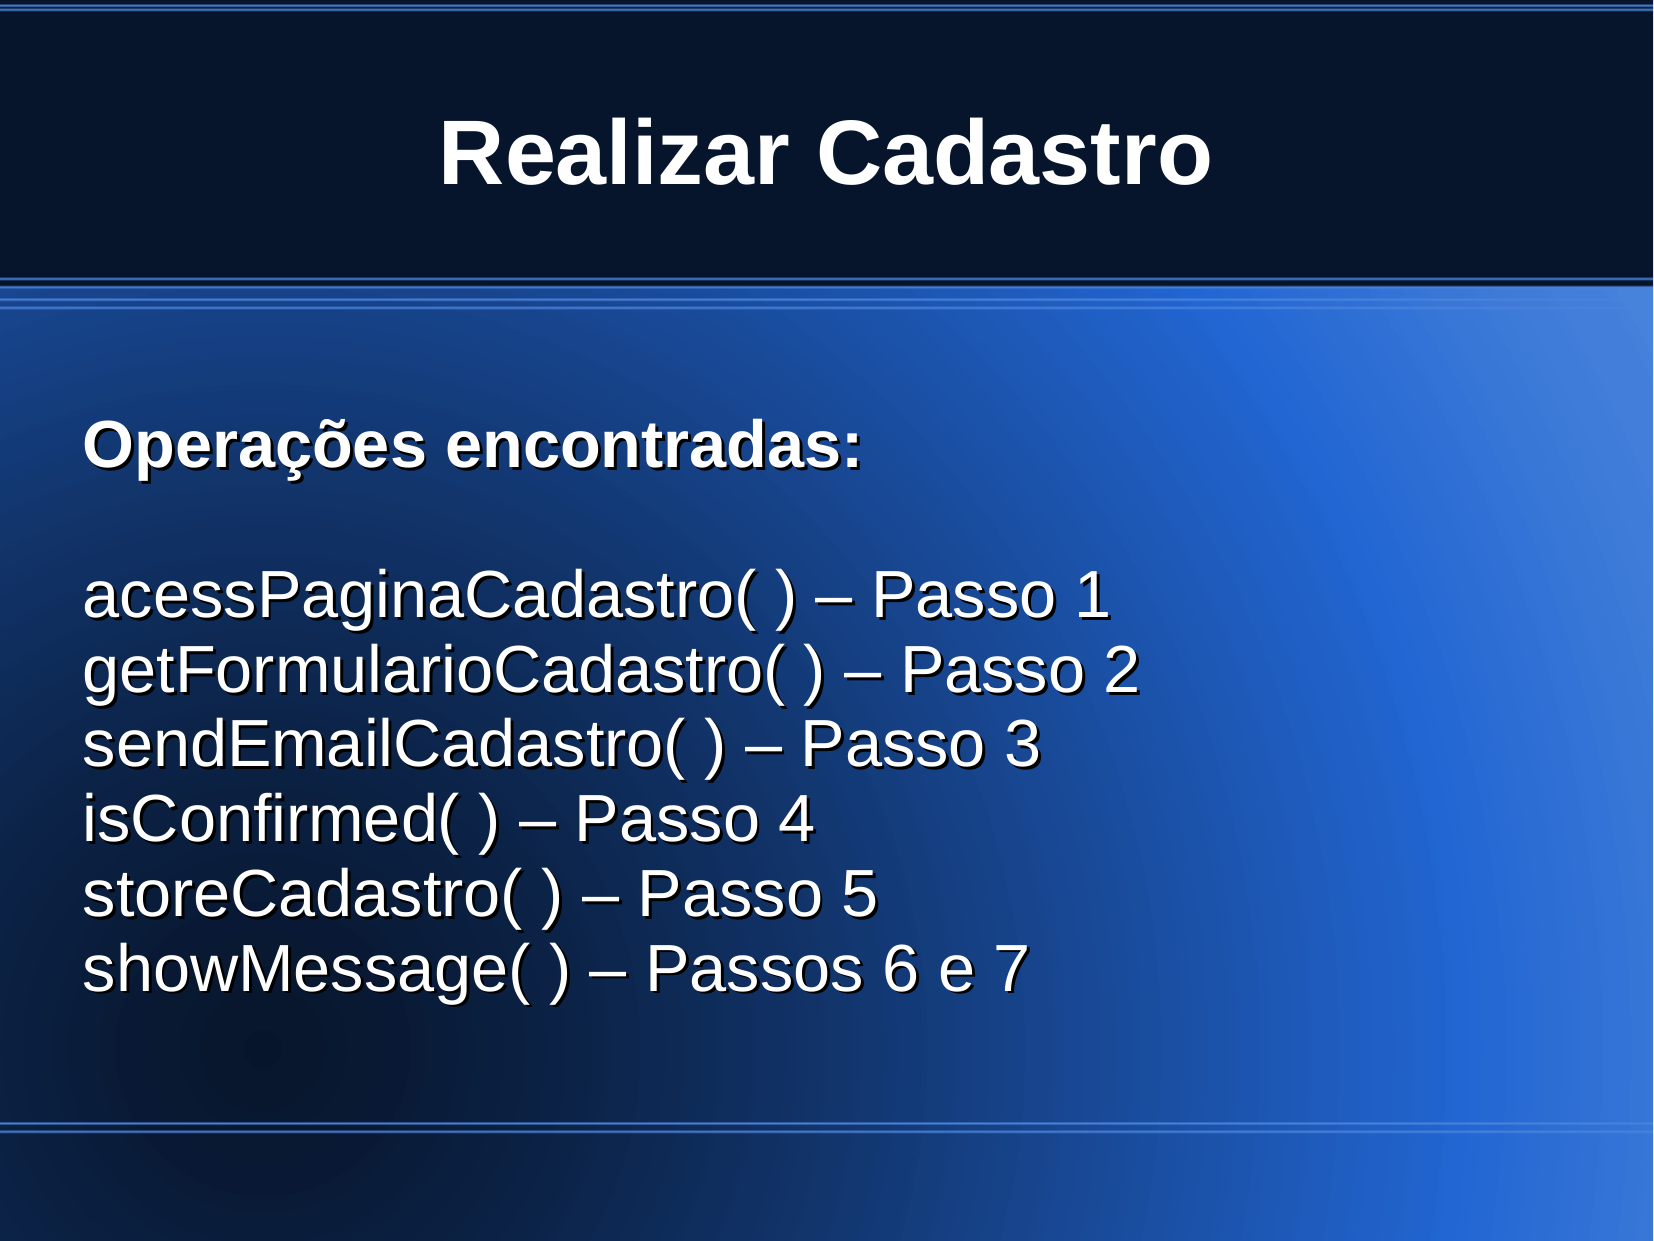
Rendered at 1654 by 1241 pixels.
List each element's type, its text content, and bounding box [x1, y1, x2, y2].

subtitle Operações encontradas: acessPaginaCadastro( ) – Passo 1 getFormularioCadastro( ) – Passo 2 sendEmailCadastro( ) – Passo 3 isConfirmed( ) – Passo 4 storeCadastro( ) – Passo 5 showMessage( ) – Passos 6 e 7 [82, 355, 1571, 1058]
picture [0, 0, 1654, 1241]
title Realizar Cadastro [82, 49, 1571, 257]
